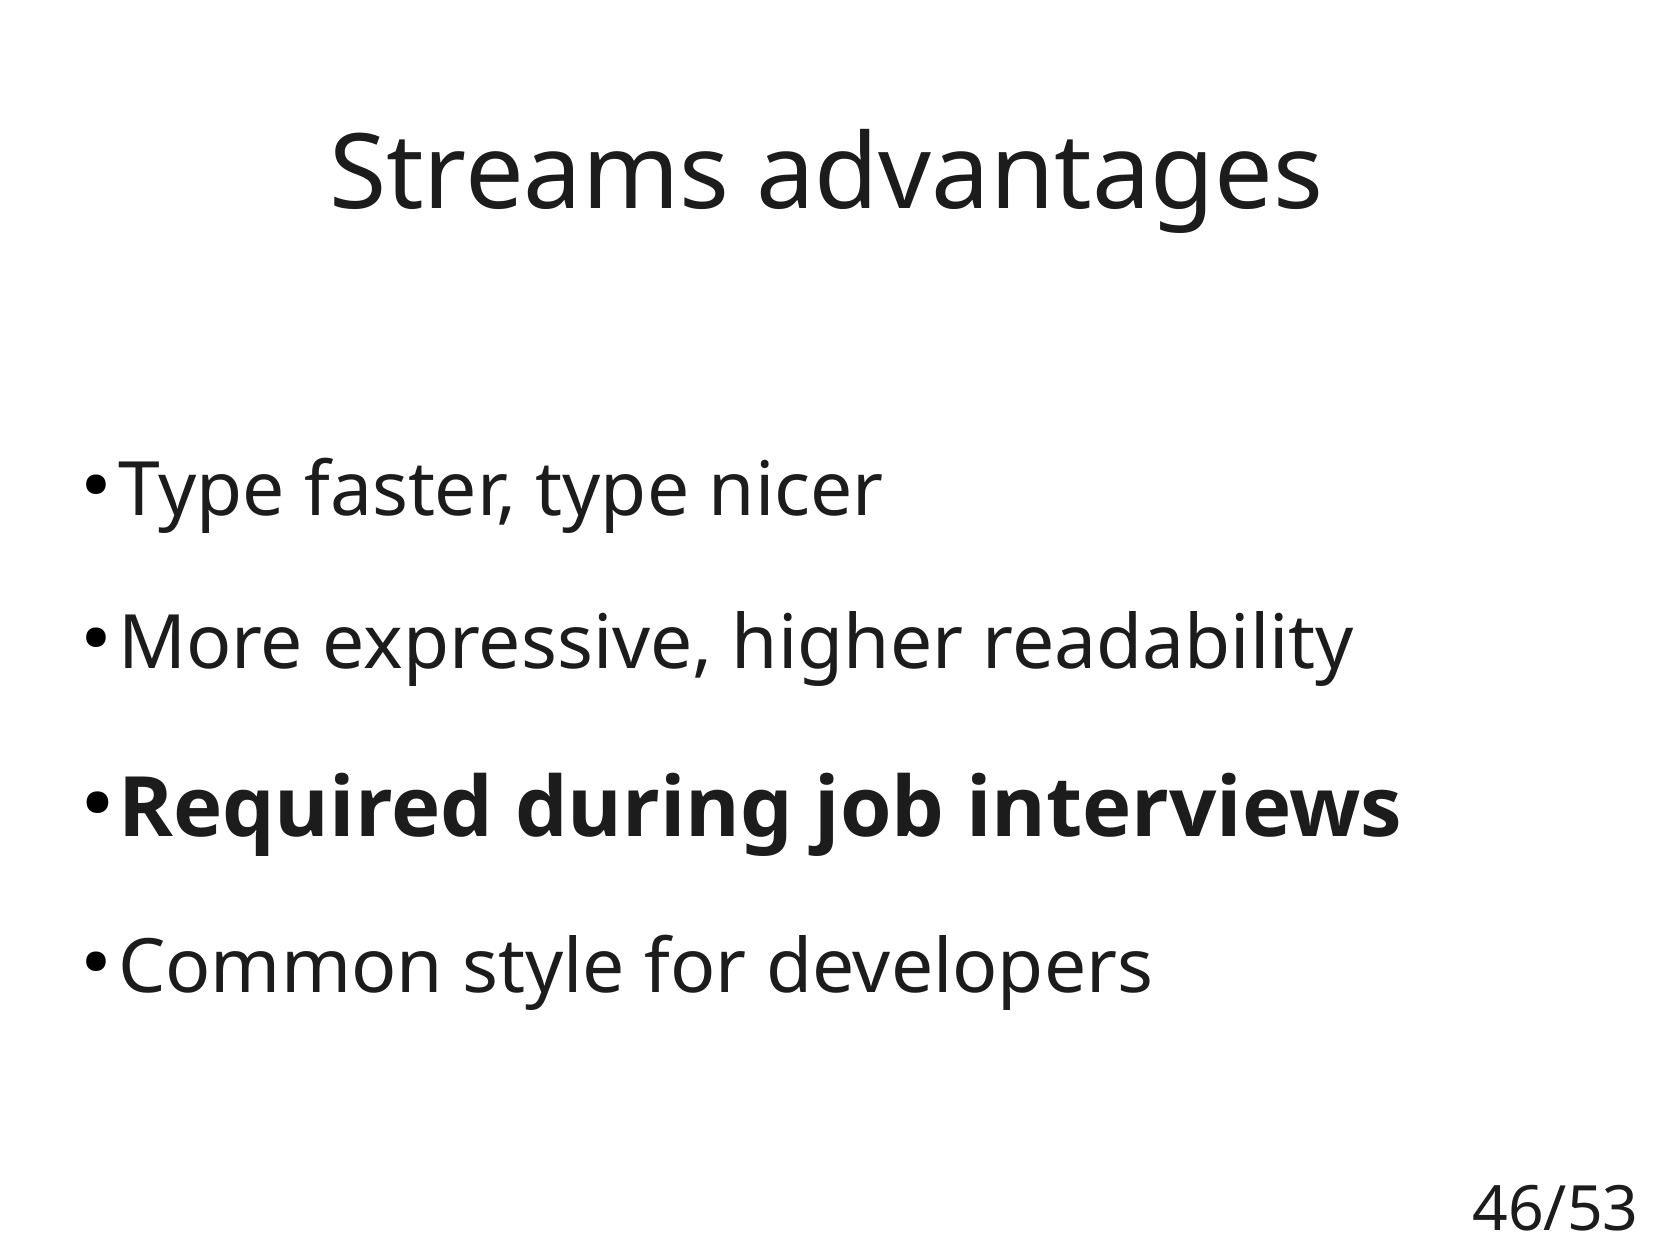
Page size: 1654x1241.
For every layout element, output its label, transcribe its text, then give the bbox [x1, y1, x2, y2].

subtitle Type faster, type nicer More expressive, higher readability Required during job interviews Common style for developers [82, 290, 1571, 1109]
text_box <numer>/53 [1071, 1155, 1654, 1241]
title Streams advantages [82, 64, 1571, 272]
